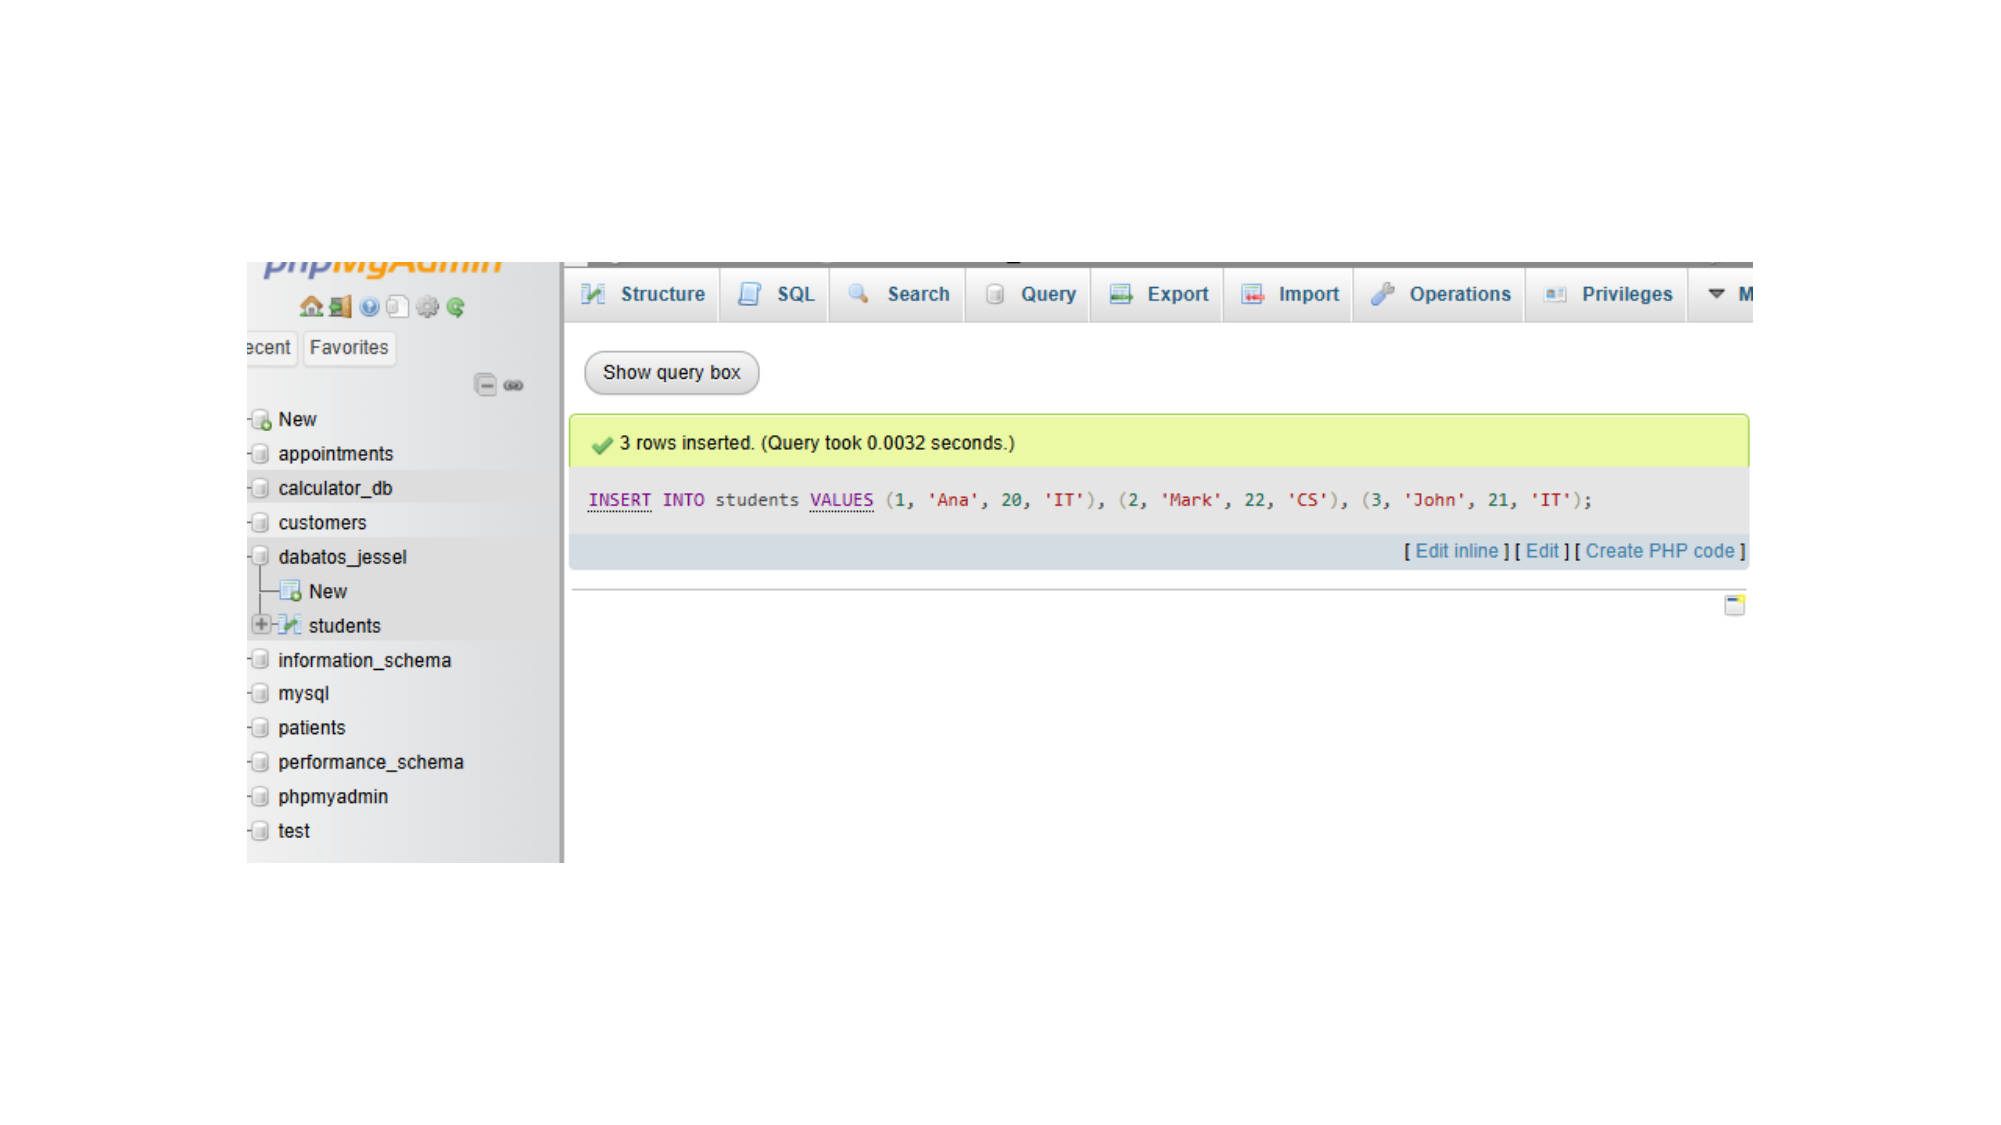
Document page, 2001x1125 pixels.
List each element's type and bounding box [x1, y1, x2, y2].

picture [247, 262, 1753, 863]
